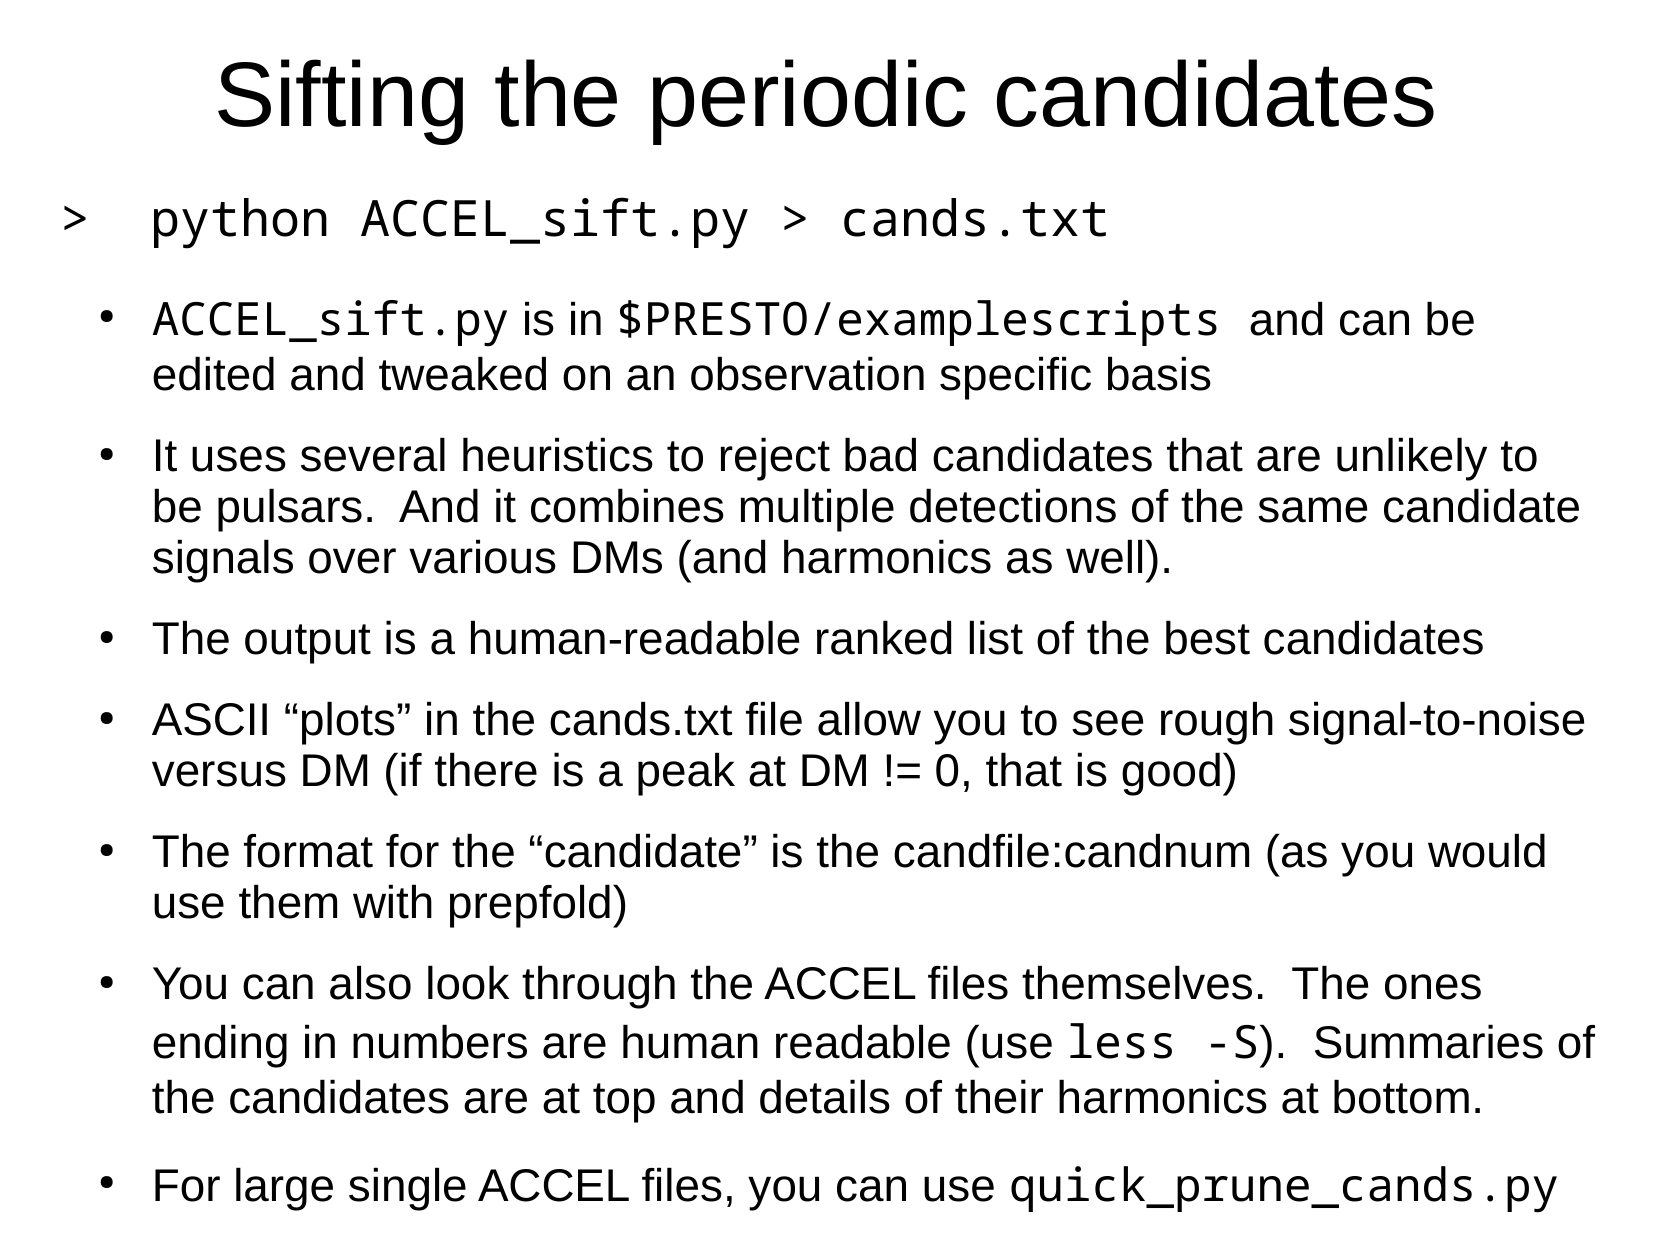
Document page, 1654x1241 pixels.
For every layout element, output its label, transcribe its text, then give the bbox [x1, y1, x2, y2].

list ACCEL_sift.py is in $PRESTO/examplescripts and can be edited and tweaked on an observation specific basis It uses several heuristics to reject bad candidates that are unlikely to be pulsars. And it combines multiple detections of the same candidate signals over various DMs (and harmonics as well). The output is a human-readable ranked list of the best candidates ASCII “plots” in the cands.txt file allow you to see rough signal-to-noise versus DM (if there is a peak at DM != 0, that is good) The format for the “candidate” is the candfile:candnum (as you would use them with prepfold) You can also look through the ACCEL files themselves. The ones ending in numbers are human readable (use less -S). Summaries of the candidates are at top and details of their harmonics at bottom. For large single ACCEL files, you can use quick_prune_cands.py [80, 286, 1601, 1183]
list > python ACCEL_sift.py > cands.txt [0, 173, 1634, 271]
title Sifting the periodic candidates [82, 39, 1571, 151]
